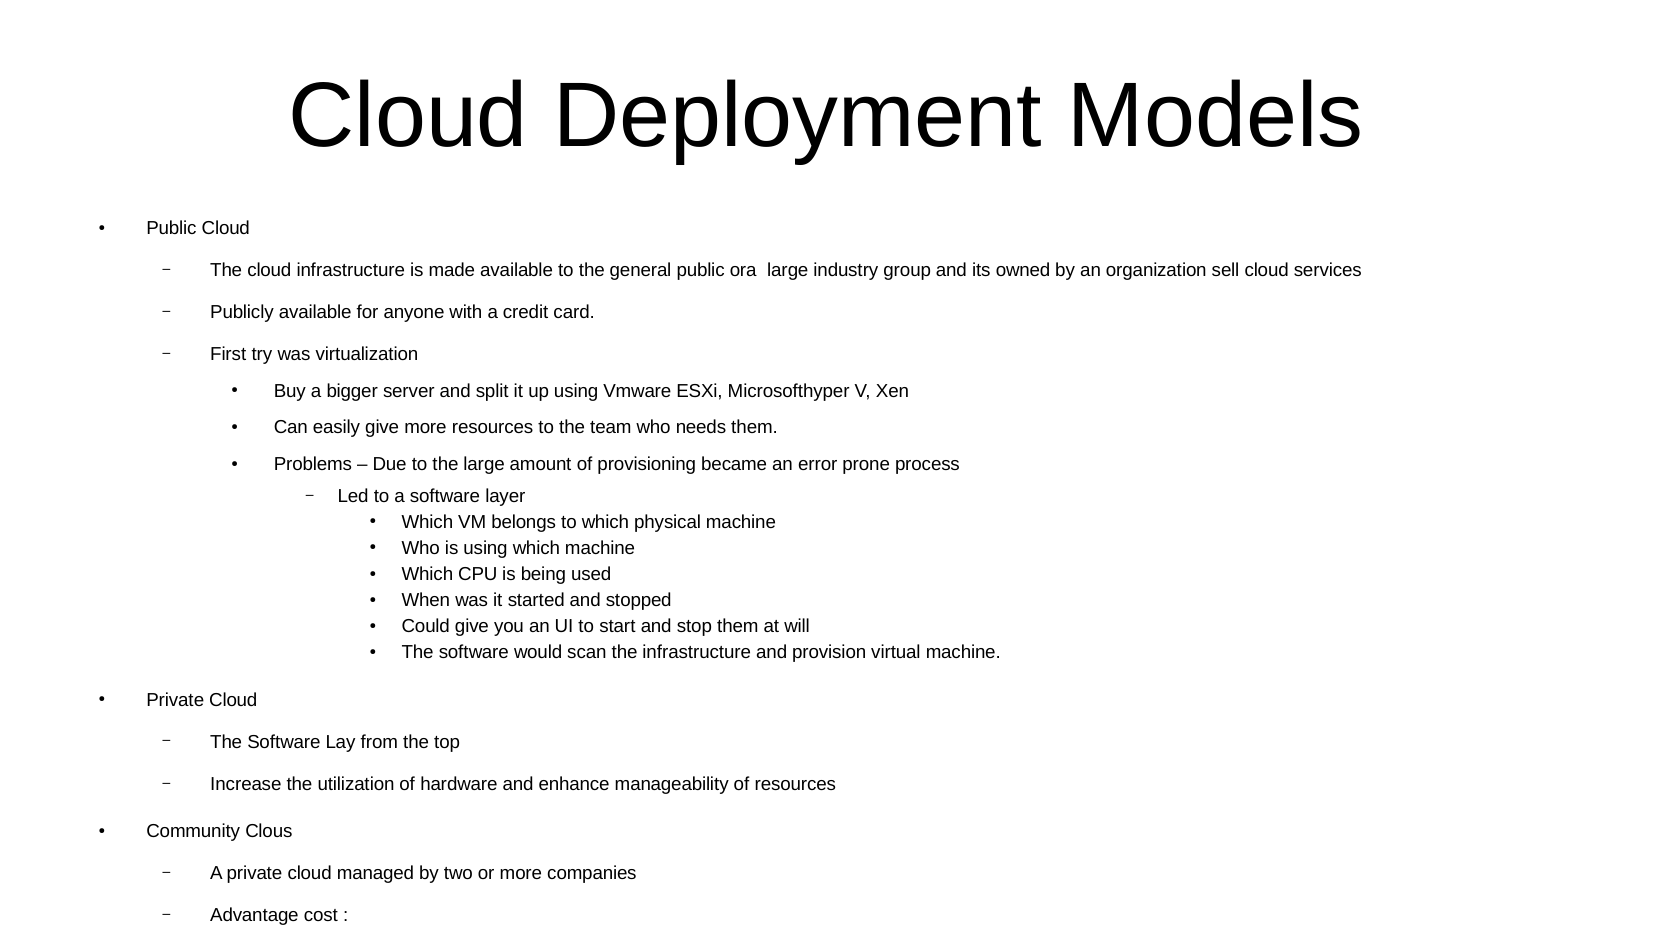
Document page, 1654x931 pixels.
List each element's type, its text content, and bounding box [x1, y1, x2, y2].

list Public Cloud The cloud infrastructure is made available to the general public ora large industry group and its owned by an organization sell cloud services Publicly available for anyone with a credit card. First try was virtualization Buy a bigger server and split it up using Vmware ESXi, Microsofthyper V, Xen Can easily give more resources to the team who needs them. Problems – Due to the large amount of provisioning became an error prone process Led to a software layer Which VM belongs to which physical machine Who is using which machine Which CPU is being used When was it started and stopped Could give you an UI to start and stop them at will The software would scan the infrastructure and provision virtual machine. Private Cloud The Software Lay from the top Increase the utilization of hardware and enhance manageability of resources Community Clous A private cloud managed by two or more companies Advantage cost : [82, 217, 1576, 931]
title Cloud Deployment Models [82, 37, 1571, 193]
